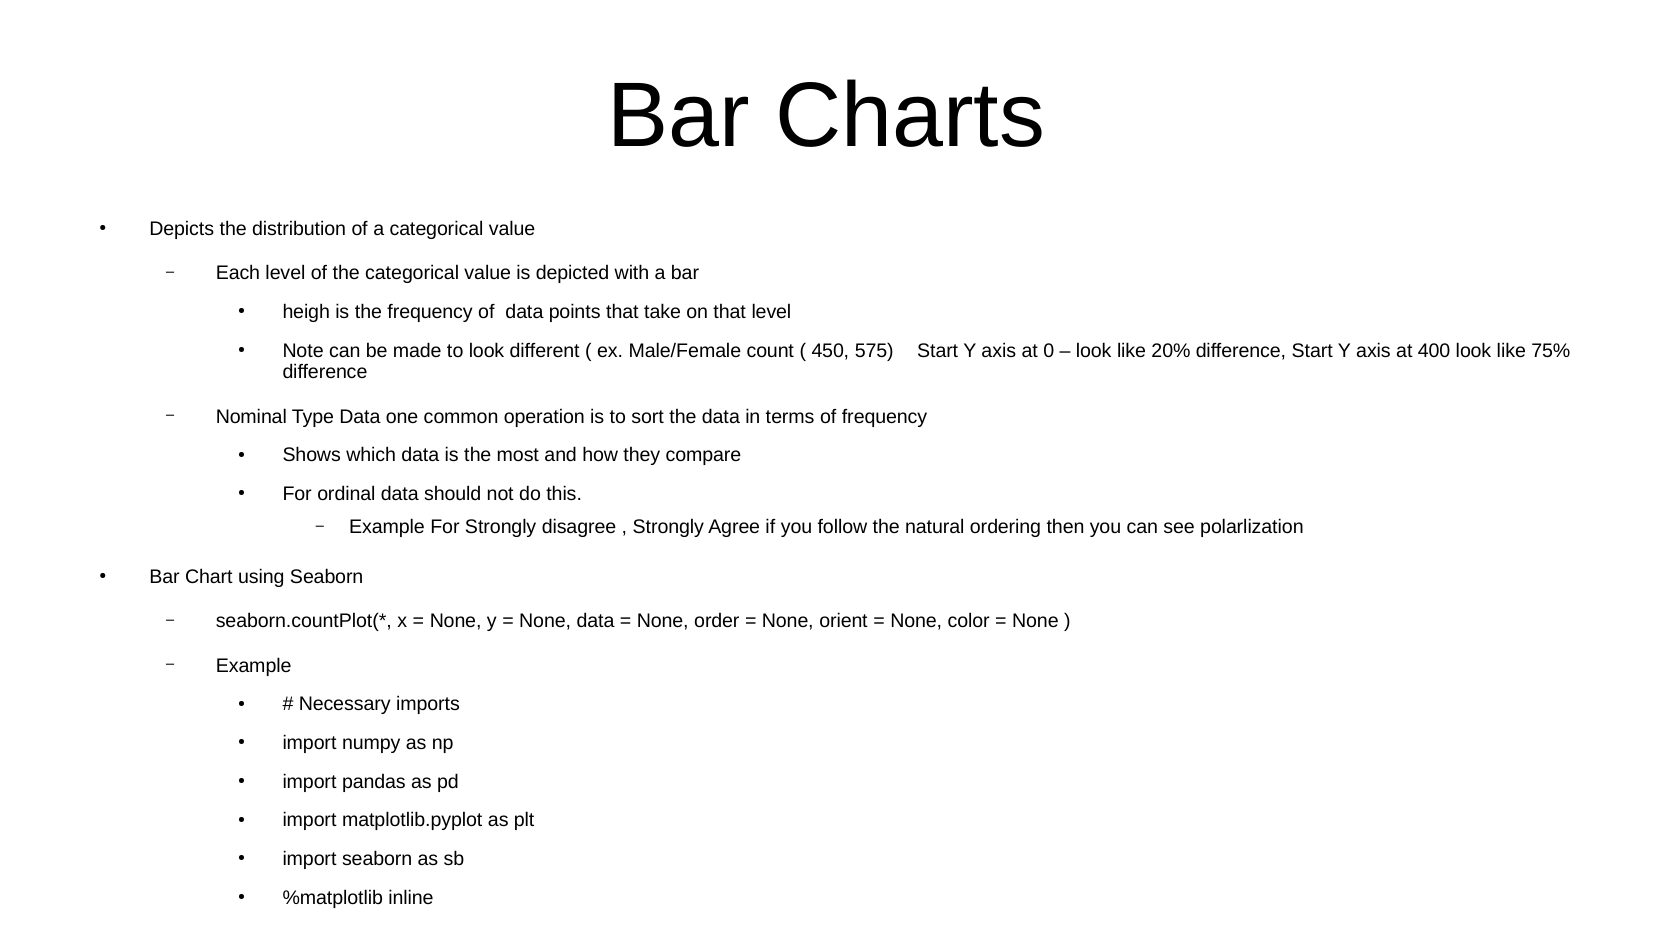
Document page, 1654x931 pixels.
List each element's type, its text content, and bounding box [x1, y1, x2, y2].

list Depicts the distribution of a categorical value Each level of the categorical value is depicted with a bar heigh is the frequency of data points that take on that level Note can be made to look different ( ex. Male/Female count ( 450, 575) Start Y axis at 0 – look like 20% difference, Start Y axis at 400 look like 75% difference Nominal Type Data one common operation is to sort the data in terms of frequency Shows which data is the most and how they compare For ordinal data should not do this. Example For Strongly disagree , Strongly Agree if you follow the natural ordering then you can see polarlization Bar Chart using Seaborn seaborn.countPlot(*, x = None, y = None, data = None, order = None, orient = None, color = None ) Example # Necessary imports import numpy as np import pandas as pd import matplotlib.pyplot as plt import seaborn as sb %matplotlib inline [82, 217, 1636, 916]
title Bar Charts [82, 37, 1571, 193]
